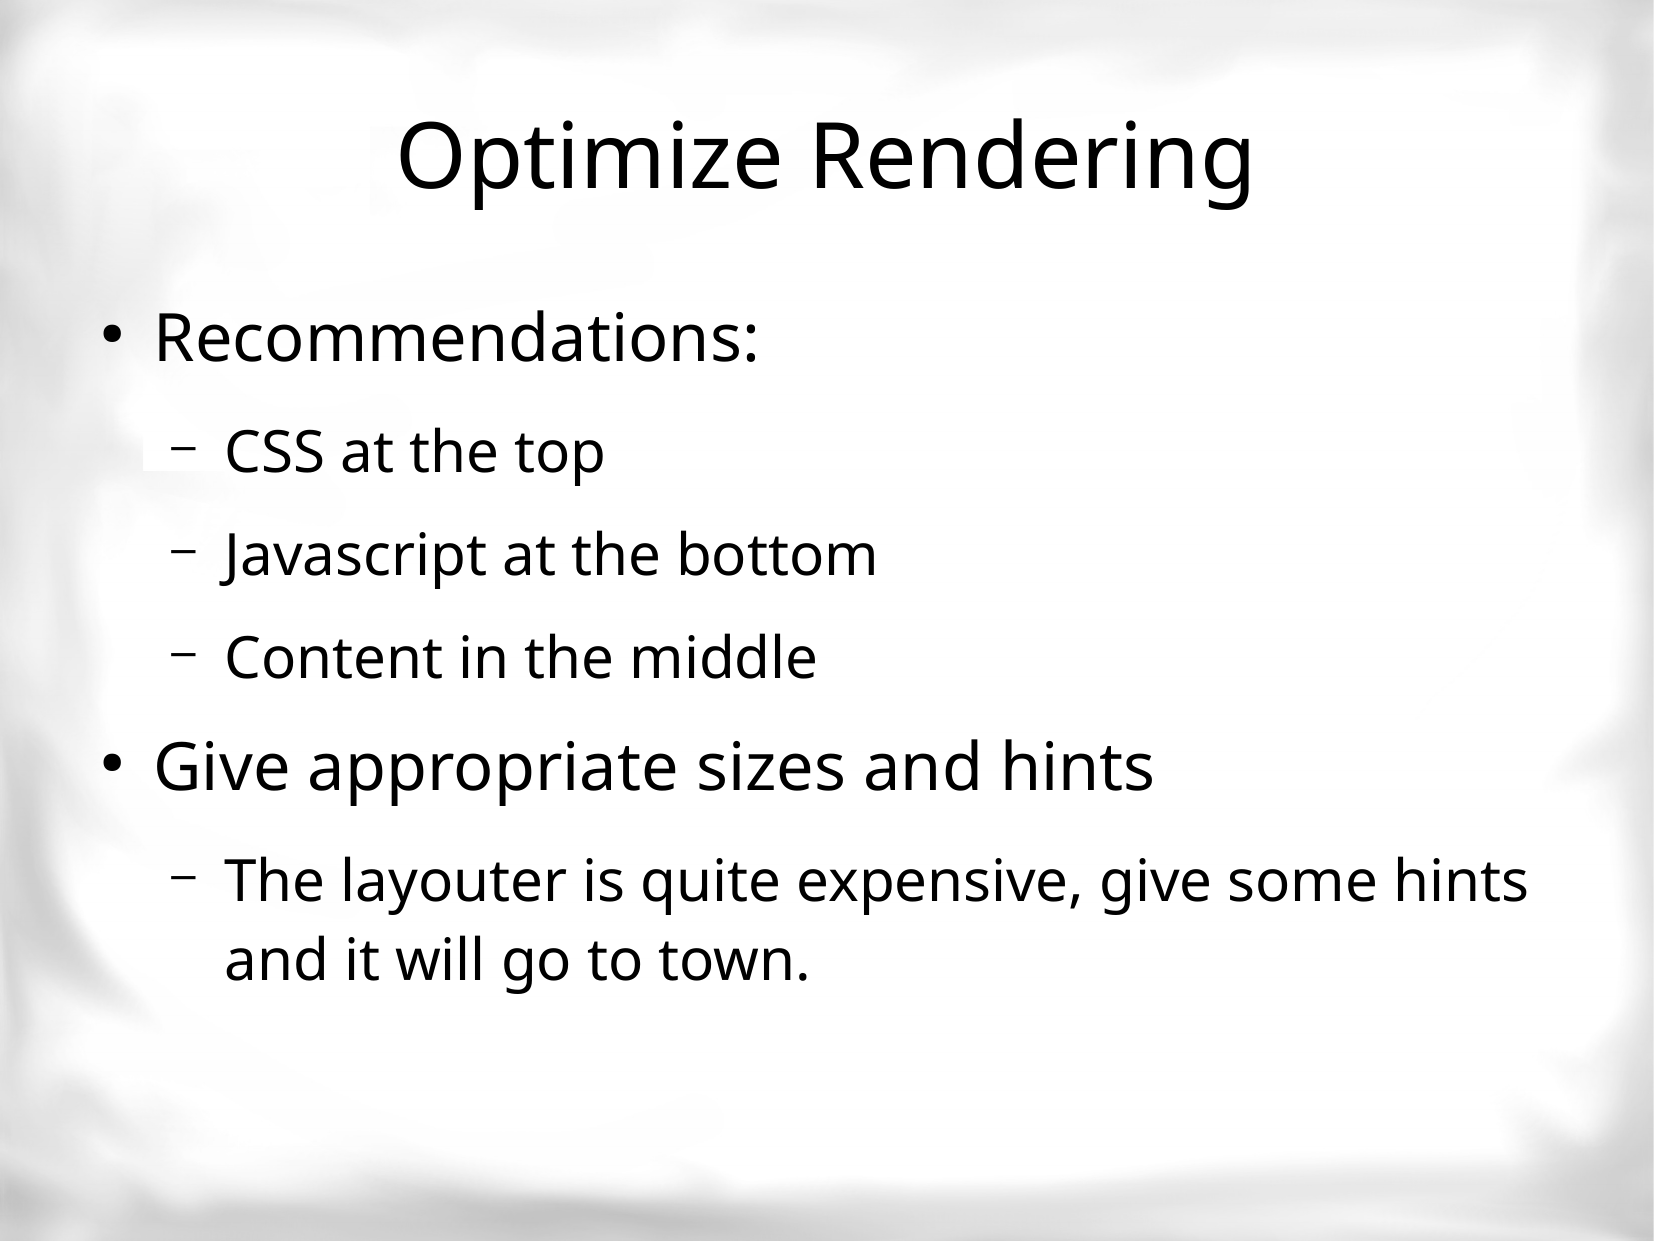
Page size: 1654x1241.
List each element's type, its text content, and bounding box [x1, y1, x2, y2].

title Optimize Rendering [82, 49, 1571, 257]
picture [0, 0, 1654, 1241]
list Recommendations: CSS at the top Javascript at the bottom Content in the middle Give appropriate sizes and hints The layouter is quite expensive, give some hints and it will go to town. [82, 290, 1571, 1010]
